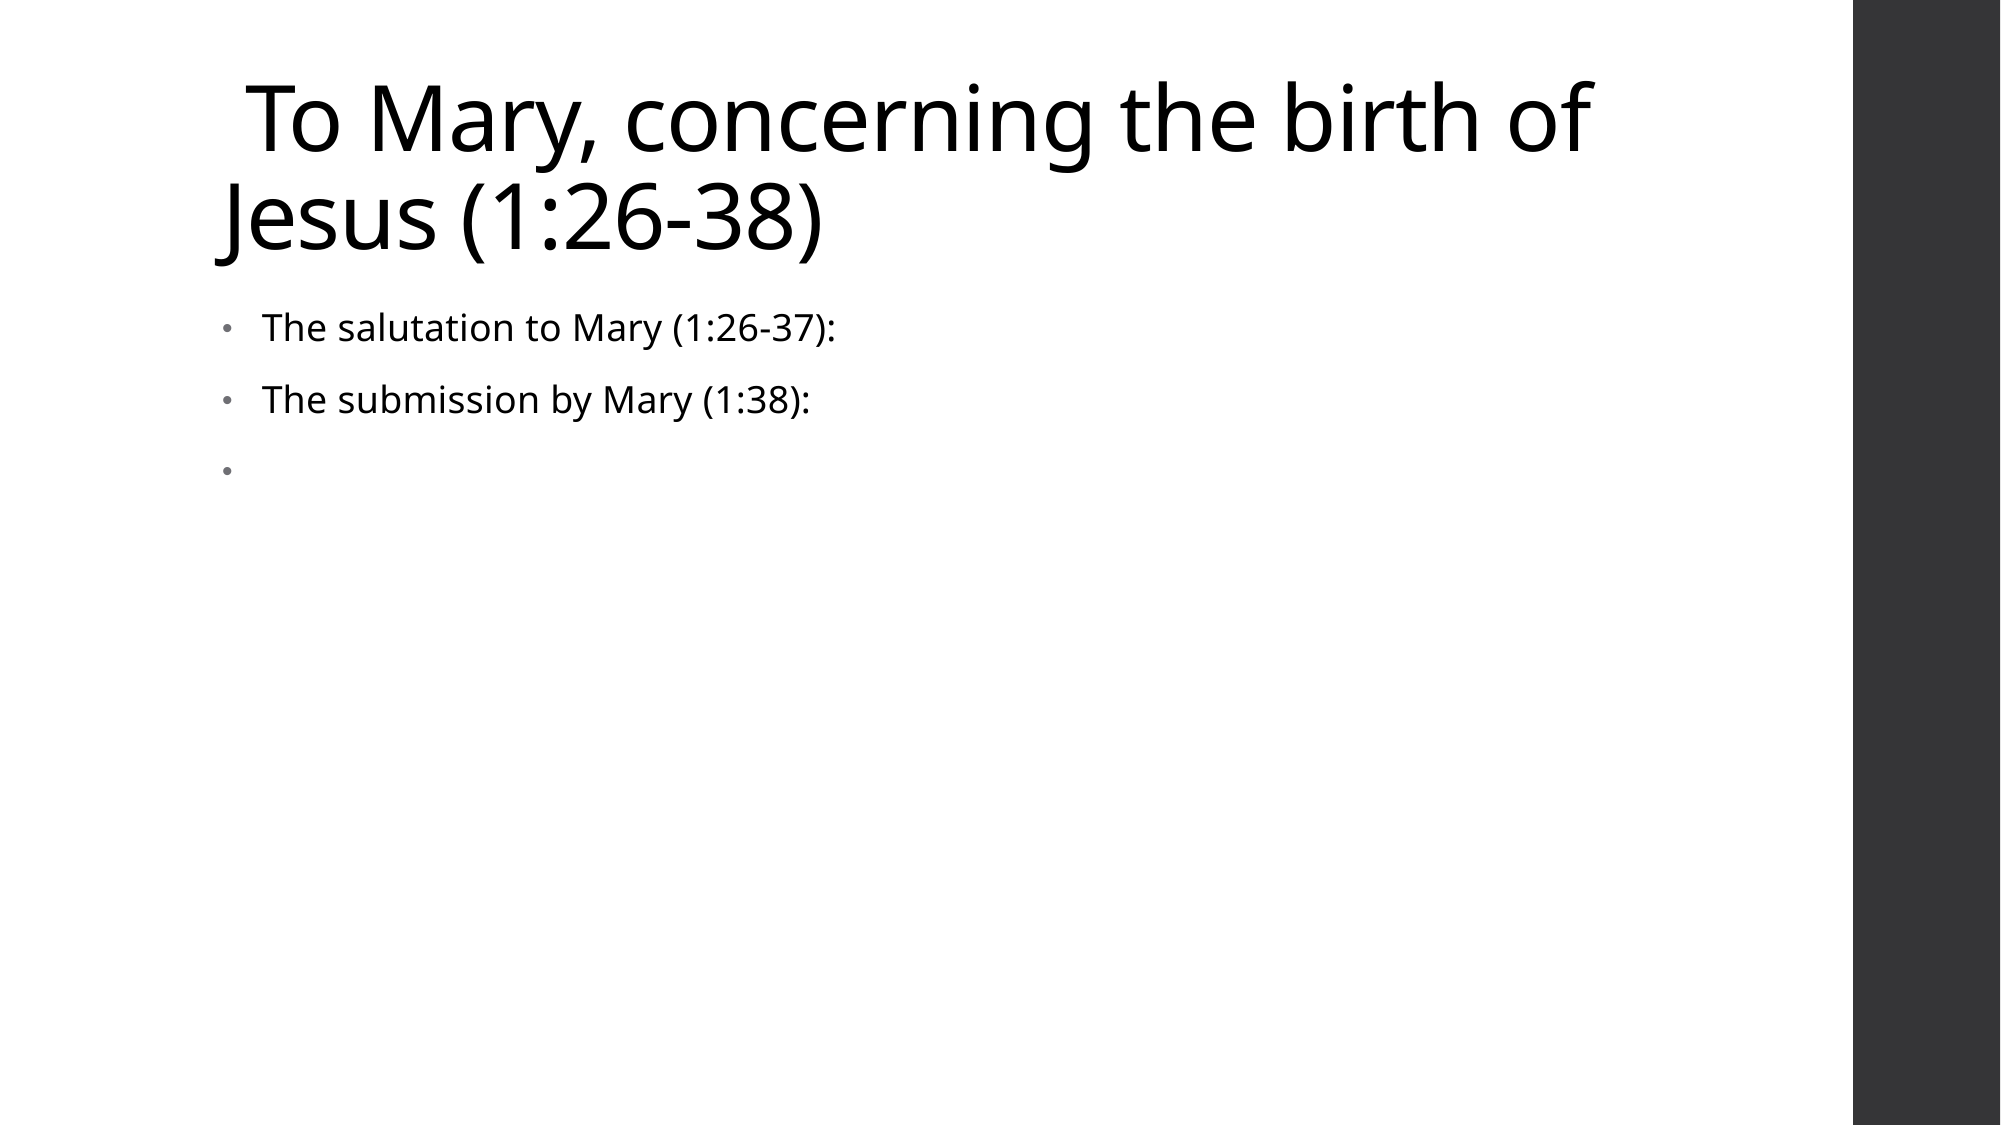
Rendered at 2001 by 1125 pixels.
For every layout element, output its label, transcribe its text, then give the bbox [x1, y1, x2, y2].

title To Mary, concerning the birth of Jesus (1:26-38) [206, 60, 1797, 278]
list The salutation to Mary (1:26-37): The submission by Mary (1:38): [206, 299, 1617, 1014]
